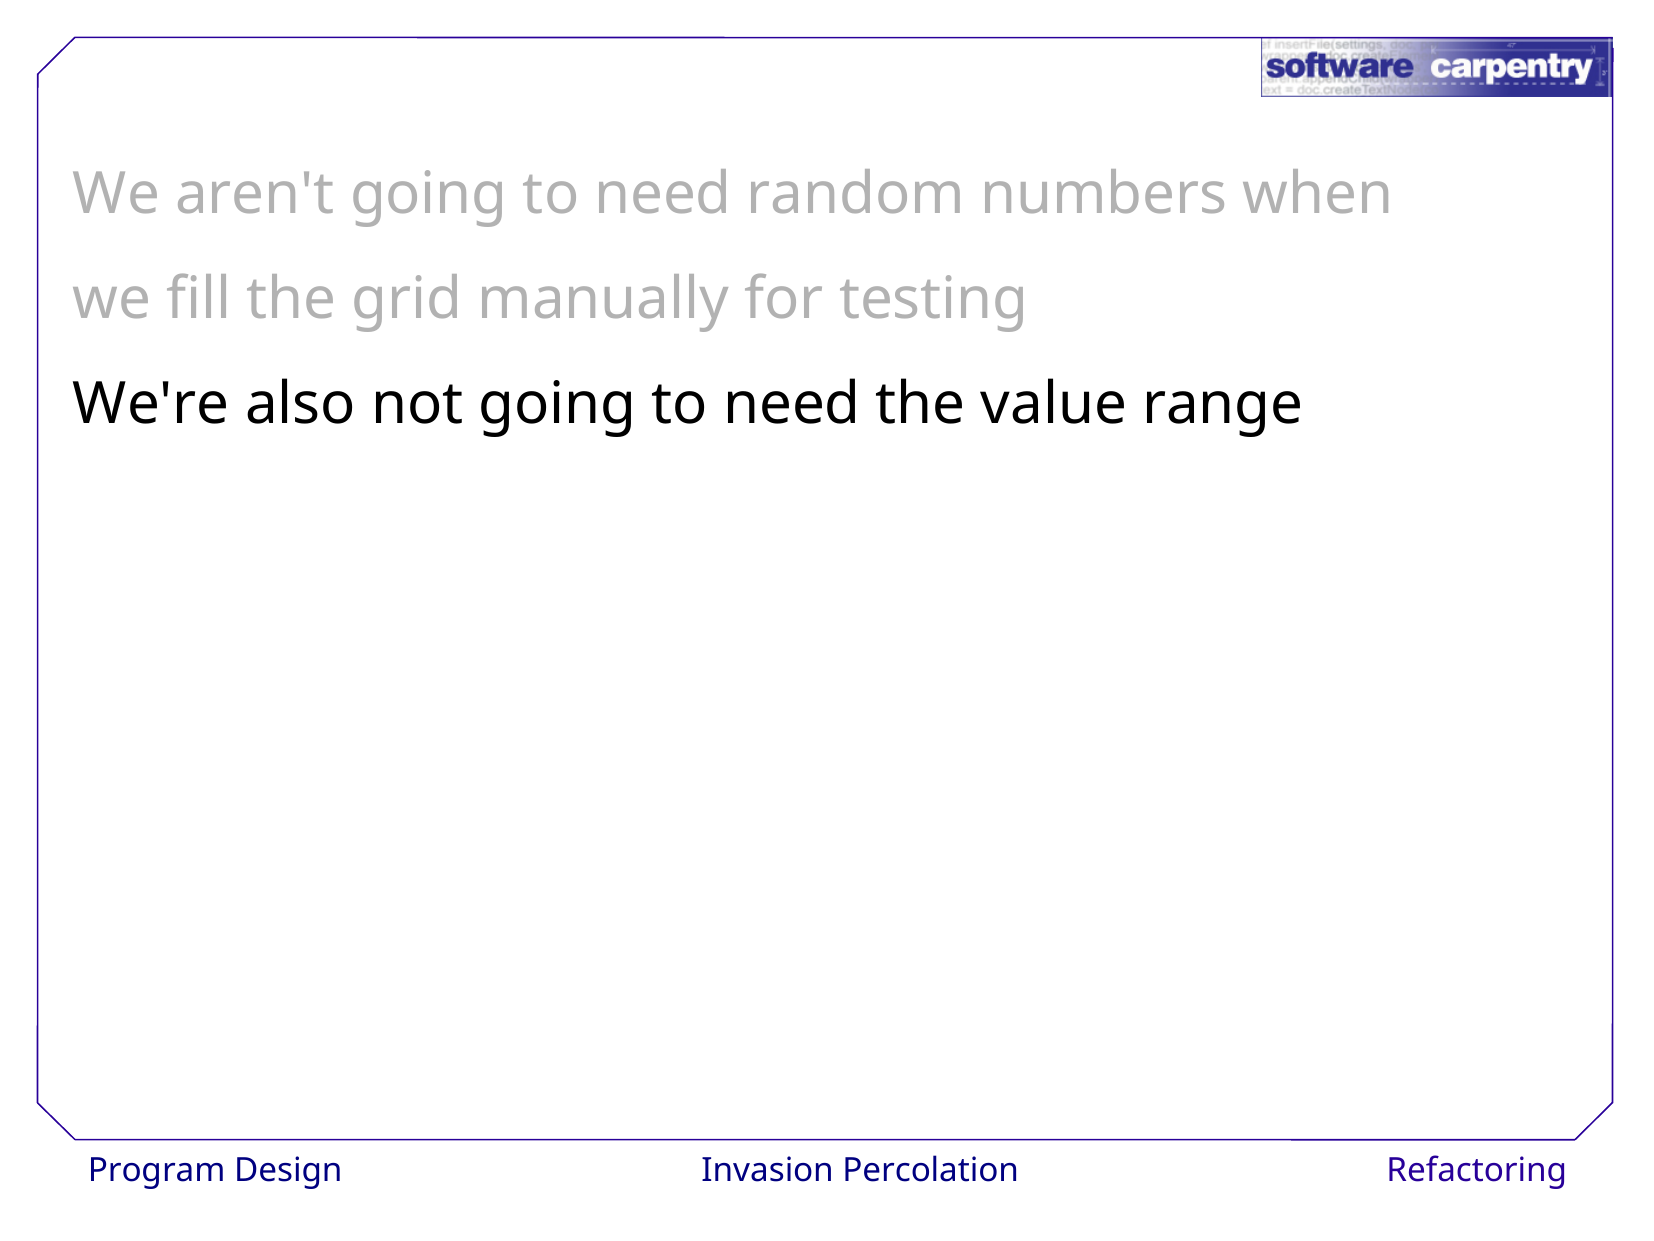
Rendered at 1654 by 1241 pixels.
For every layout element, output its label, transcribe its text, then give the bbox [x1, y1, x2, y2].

text_box We aren't going to need random numbers when we fill the grid manually for testing We're also not going to need the value range [58, 112, 1559, 443]
picture [1261, 39, 1613, 97]
